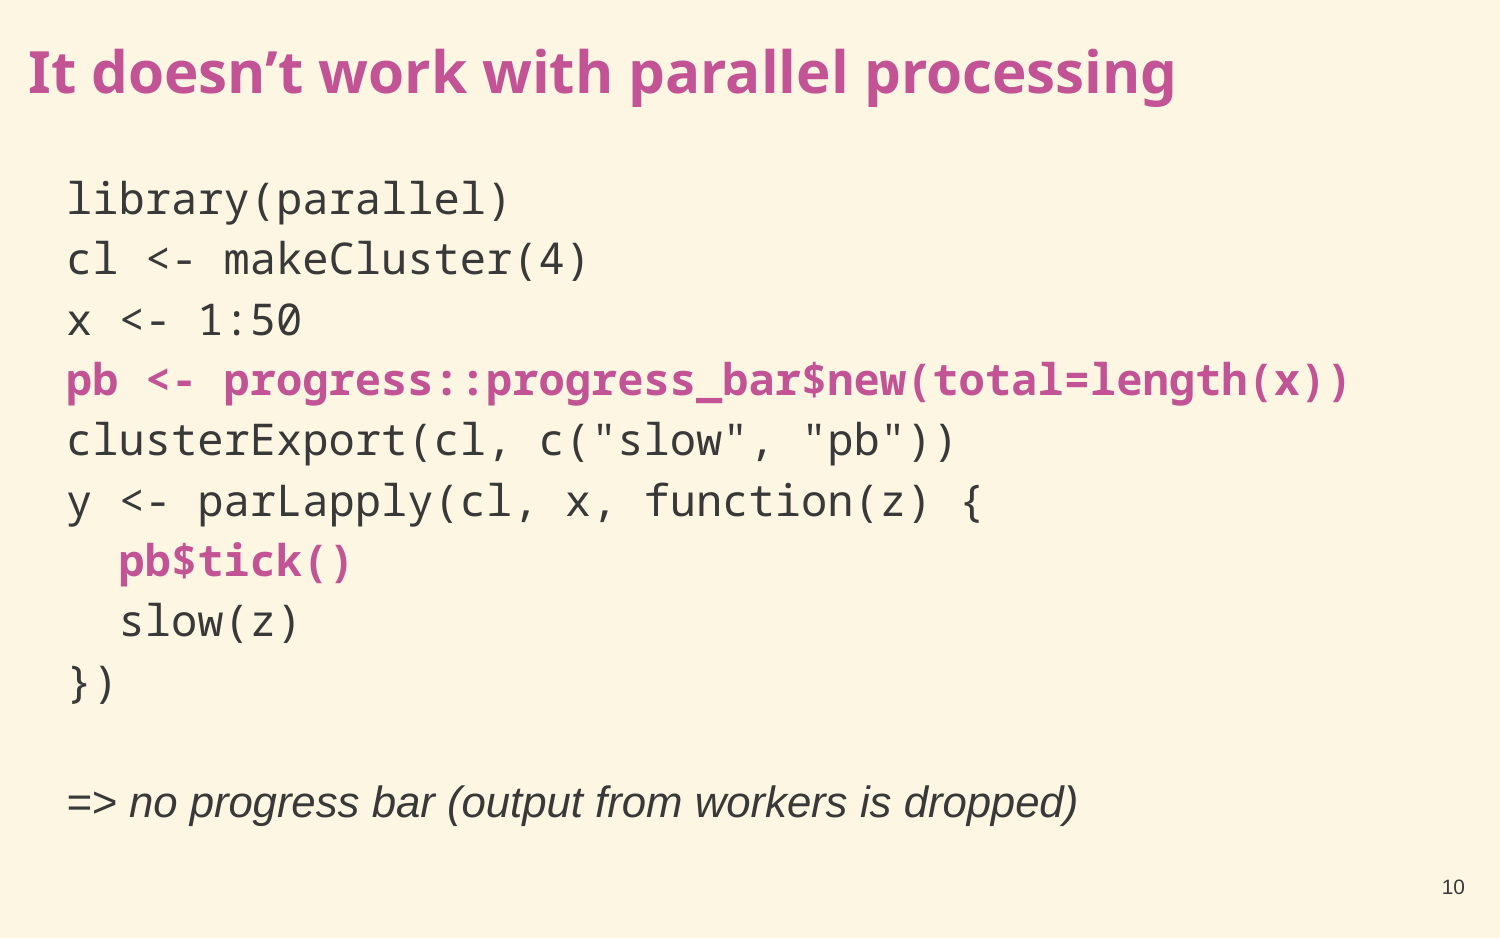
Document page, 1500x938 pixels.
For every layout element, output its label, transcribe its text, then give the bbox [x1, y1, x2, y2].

slide_number <number> [1389, 849, 1480, 922]
list library(parallel) cl <- makeCluster(4) x <- 1:50 pb <- progress::progress_bar$new(total=length(x)) clusterExport(cl, c("slow", "pb")) y <- parLapply(cl, x, function(z) { pb$tick() slow(z) }) => no progress bar (output from workers is dropped) [51, 147, 1449, 897]
title It doesn’t work with parallel processing [13, 20, 1480, 136]
